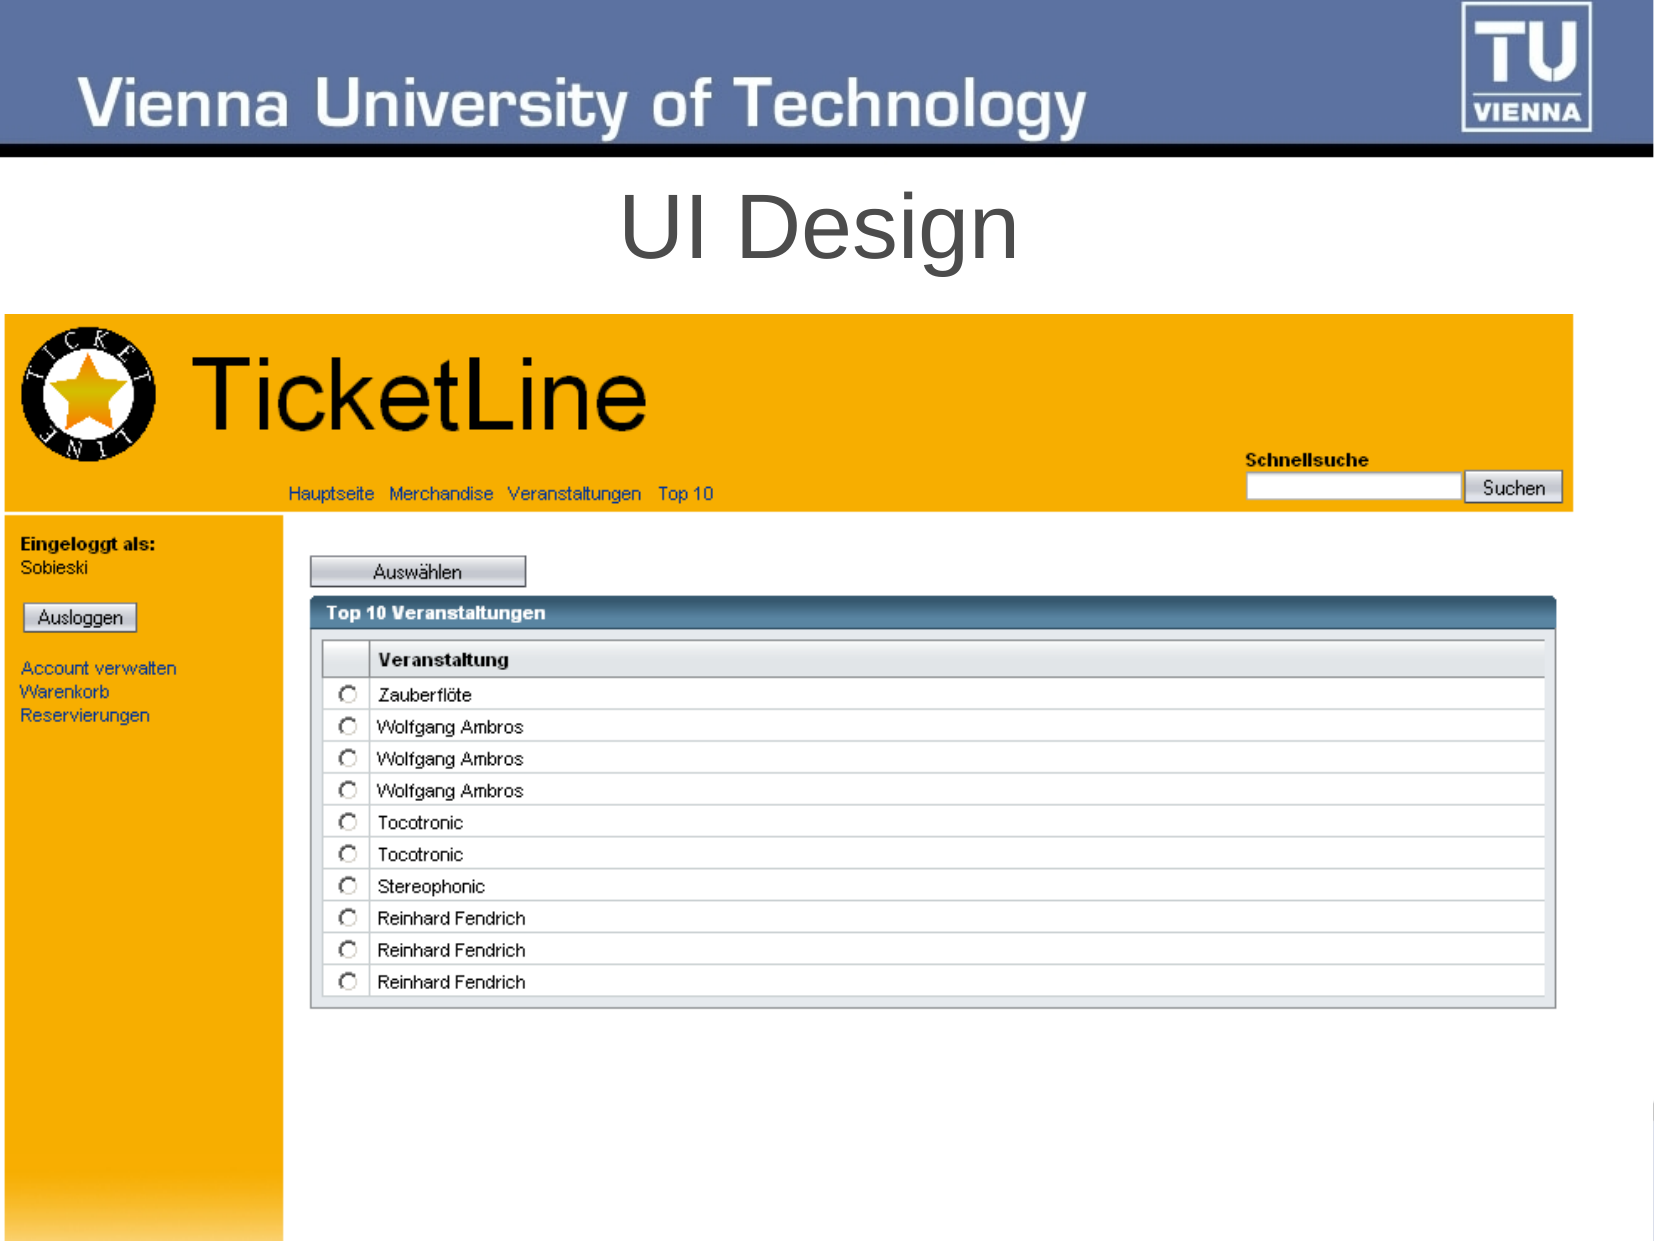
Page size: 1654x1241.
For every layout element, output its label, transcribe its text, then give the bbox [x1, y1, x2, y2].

picture [0, 0, 1654, 1241]
title UI Design [113, 144, 1526, 309]
